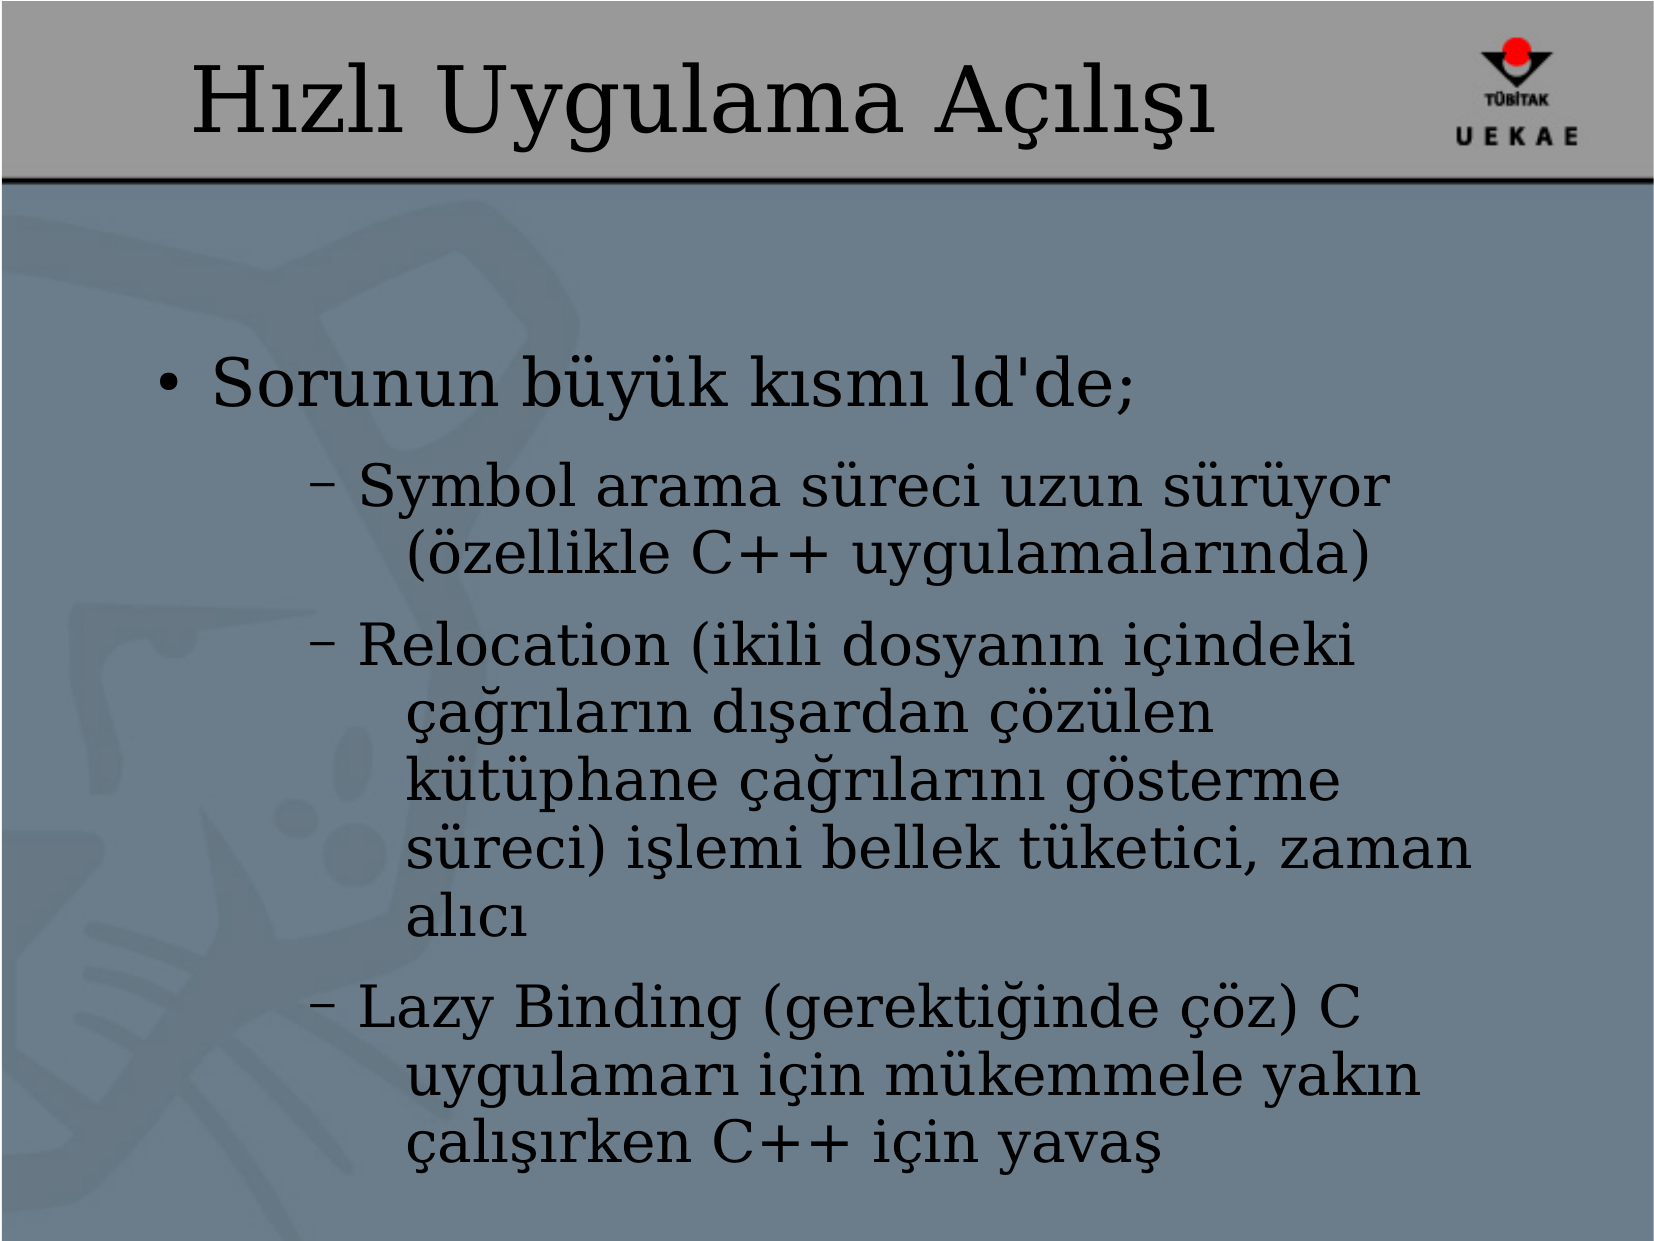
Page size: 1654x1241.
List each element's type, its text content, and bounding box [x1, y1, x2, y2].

title Hızlı Uygulama Açılışı [0, 0, 1410, 204]
picture [1, 1, 1654, 1241]
list Sorunun büyük kısmı ld'de; Symbol arama süreci uzun sürüyor (özellikle C++ uygulamalarında) Relocation (ikili dosyanın içindeki çağrıların dışardan çözülen kütüphane çağrılarını gösterme süreci) işlemi bellek tüketici, zaman alıcı Lazy Binding (gerektiğinde çöz) C uygulamarı için mükemmele yakın çalışırken C++ için yavaş [121, 344, 1534, 1127]
